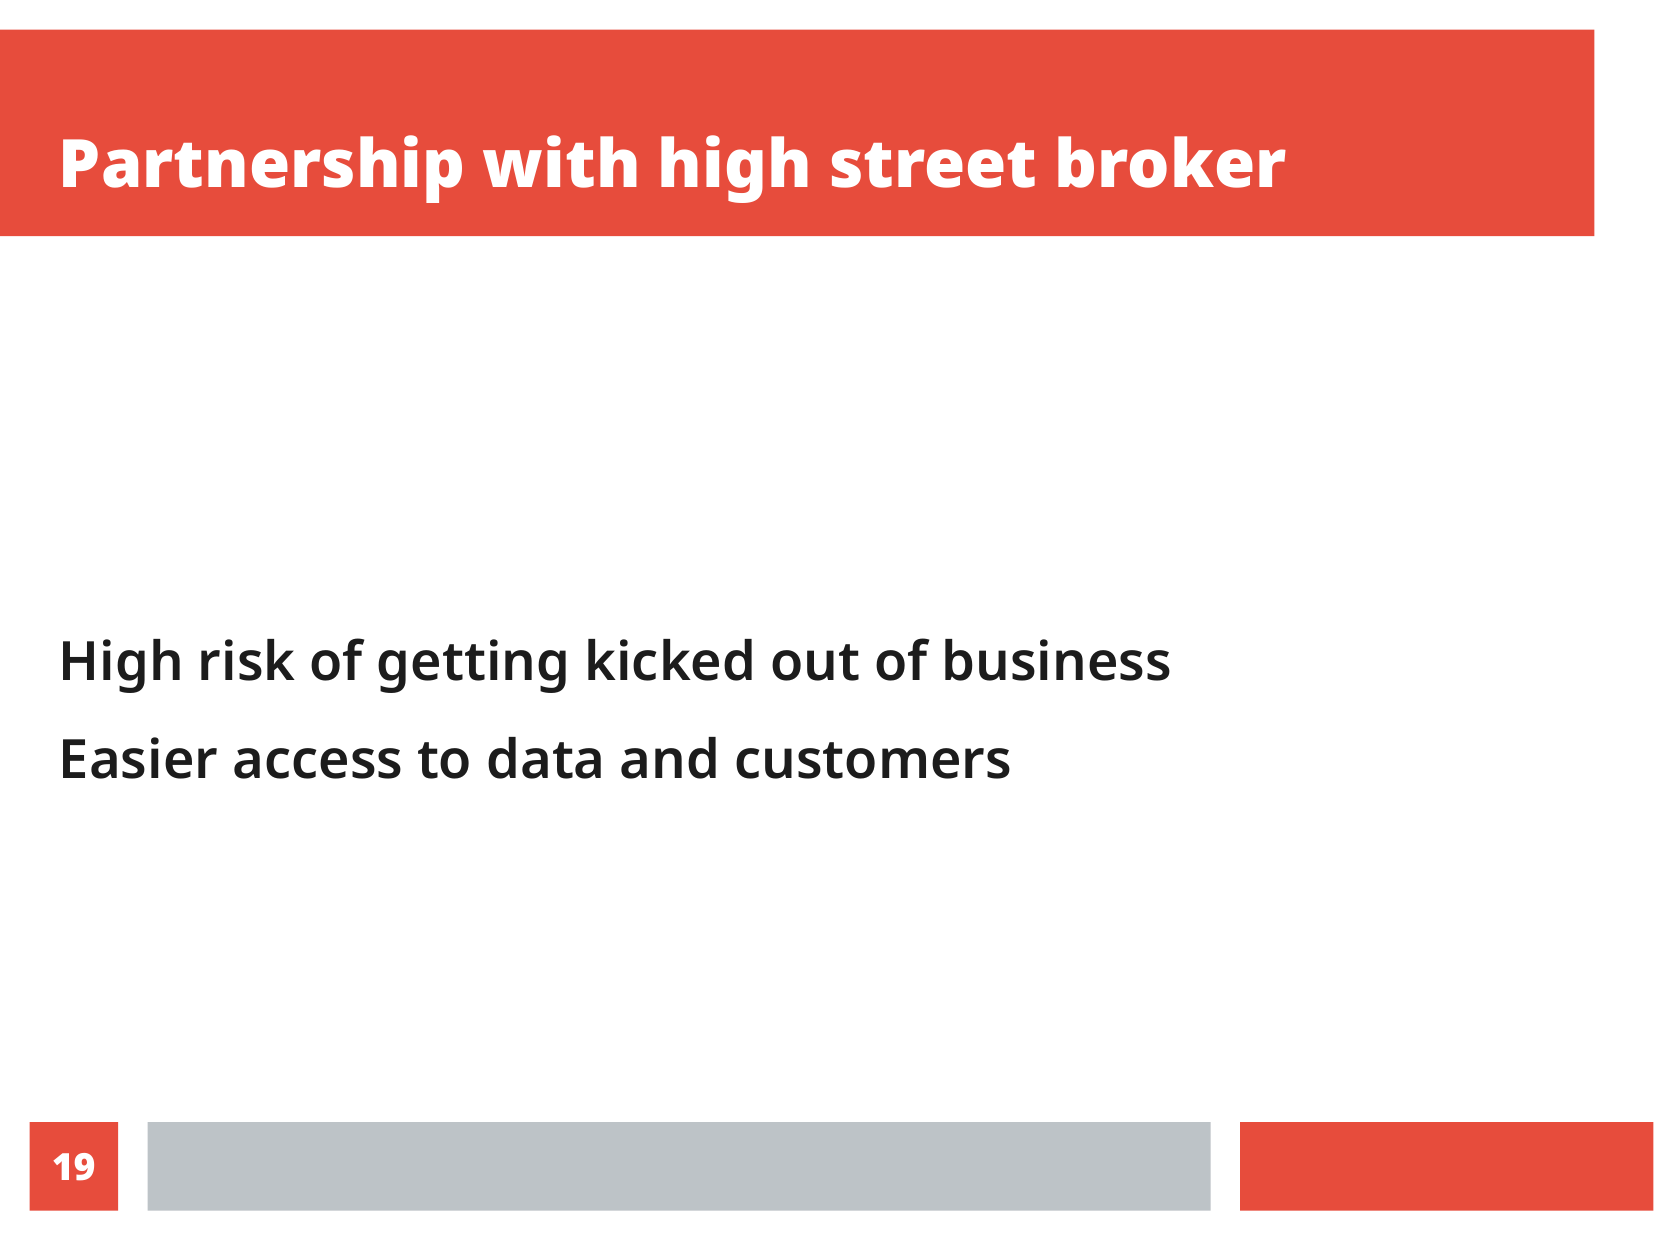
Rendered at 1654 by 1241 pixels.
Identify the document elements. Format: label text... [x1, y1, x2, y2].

list High risk of getting kicked out of business Easier access to data and customers [59, 324, 1565, 1093]
title Partnership with high street broker [59, 59, 1595, 207]
